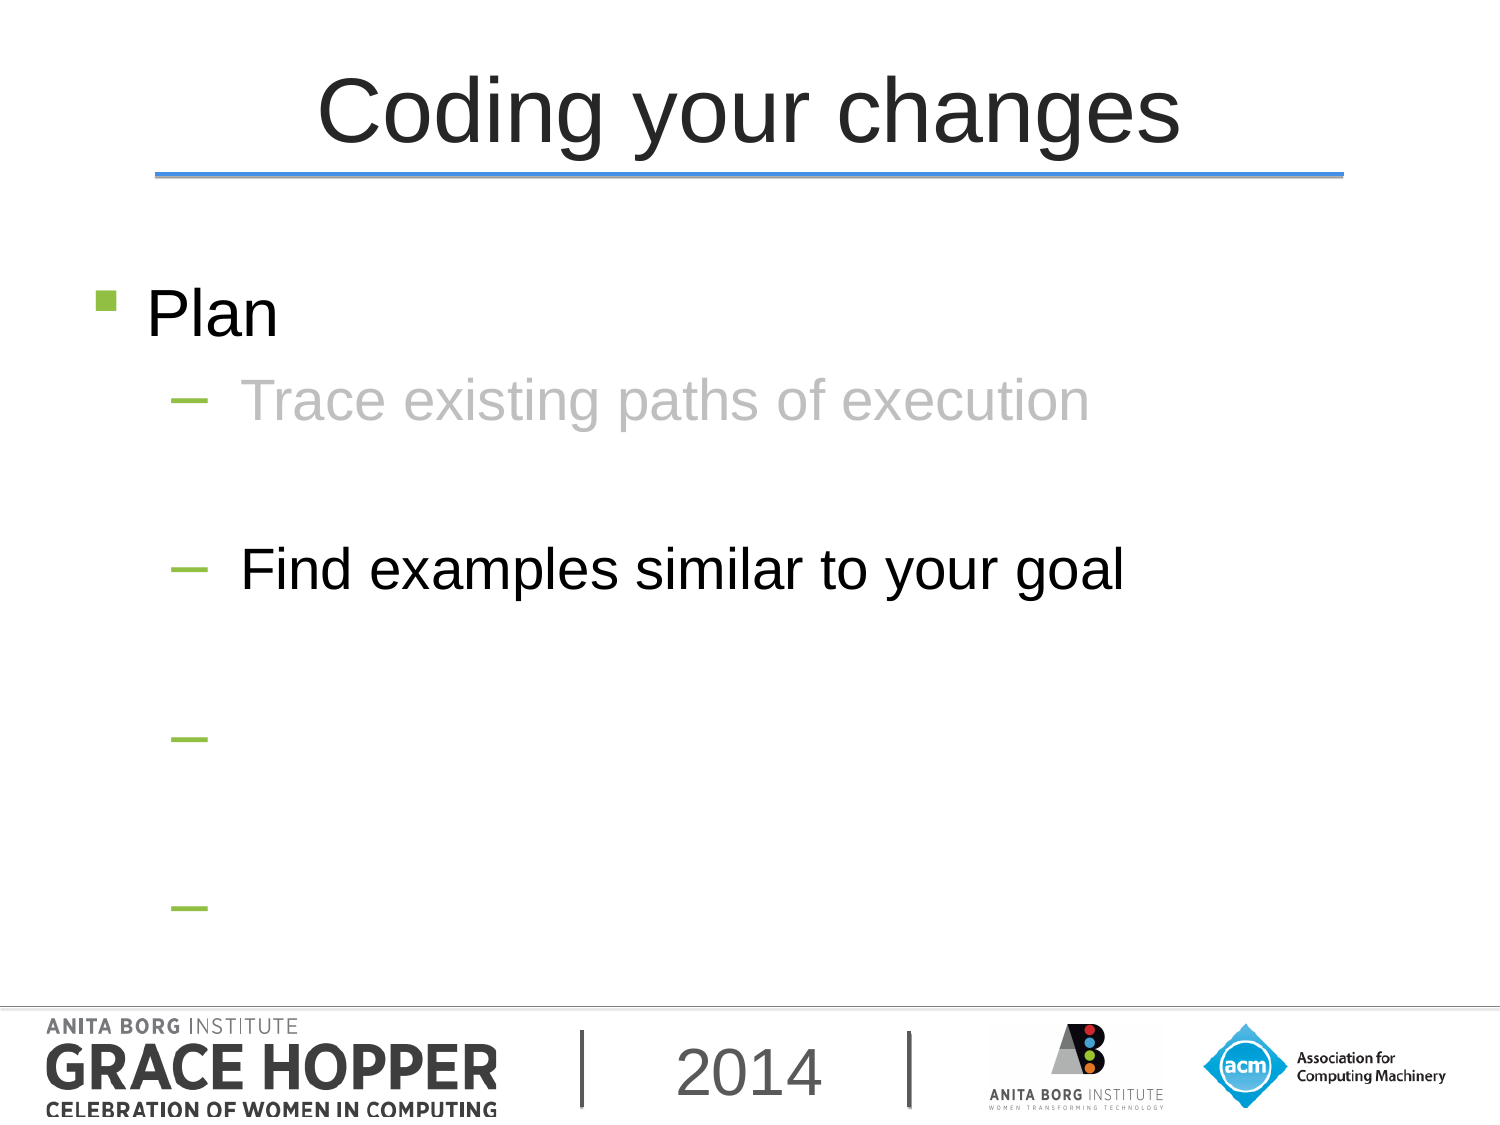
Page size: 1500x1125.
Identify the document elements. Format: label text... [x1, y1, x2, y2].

list Plan Trace existing paths of execution Find examples similar to your goal Learn which lines are relevant Your friends are grep and the lxr ident search [75, 262, 1425, 1005]
title Coding your changes [75, 19, 1425, 191]
picture [989, 1024, 1163, 1110]
